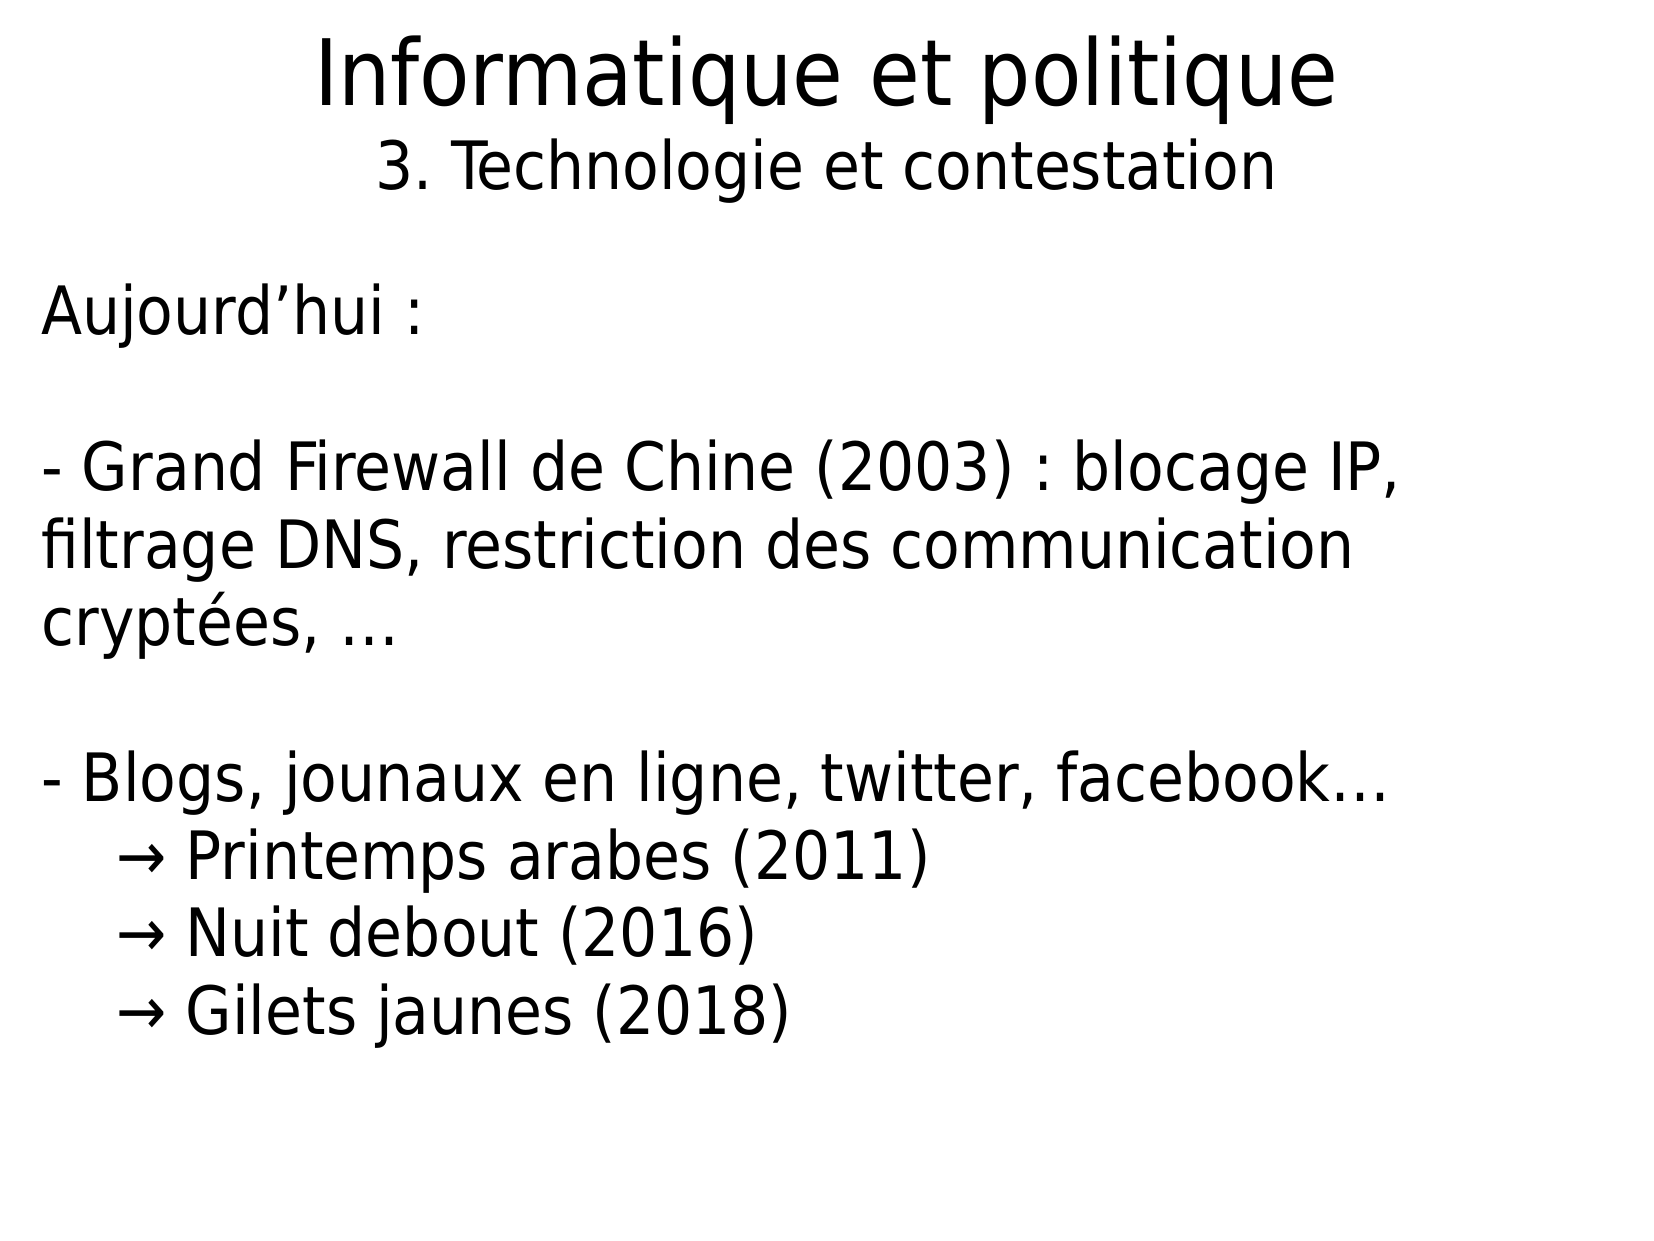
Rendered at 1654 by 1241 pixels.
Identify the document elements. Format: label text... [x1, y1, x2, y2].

title Aujourd’hui : - Grand Firewall de Chine (2003) : blocage IP, filtrage DNS, restriction des communication cryptées, … - Blogs, jounaux en ligne, twitter, facebook… → Printemps arabes (2011) → Nuit debout (2016) → Gilets jaunes (2018) [41, 272, 1613, 1207]
title Informatique et politique 3. Technologie et contestation [41, 12, 1613, 214]
